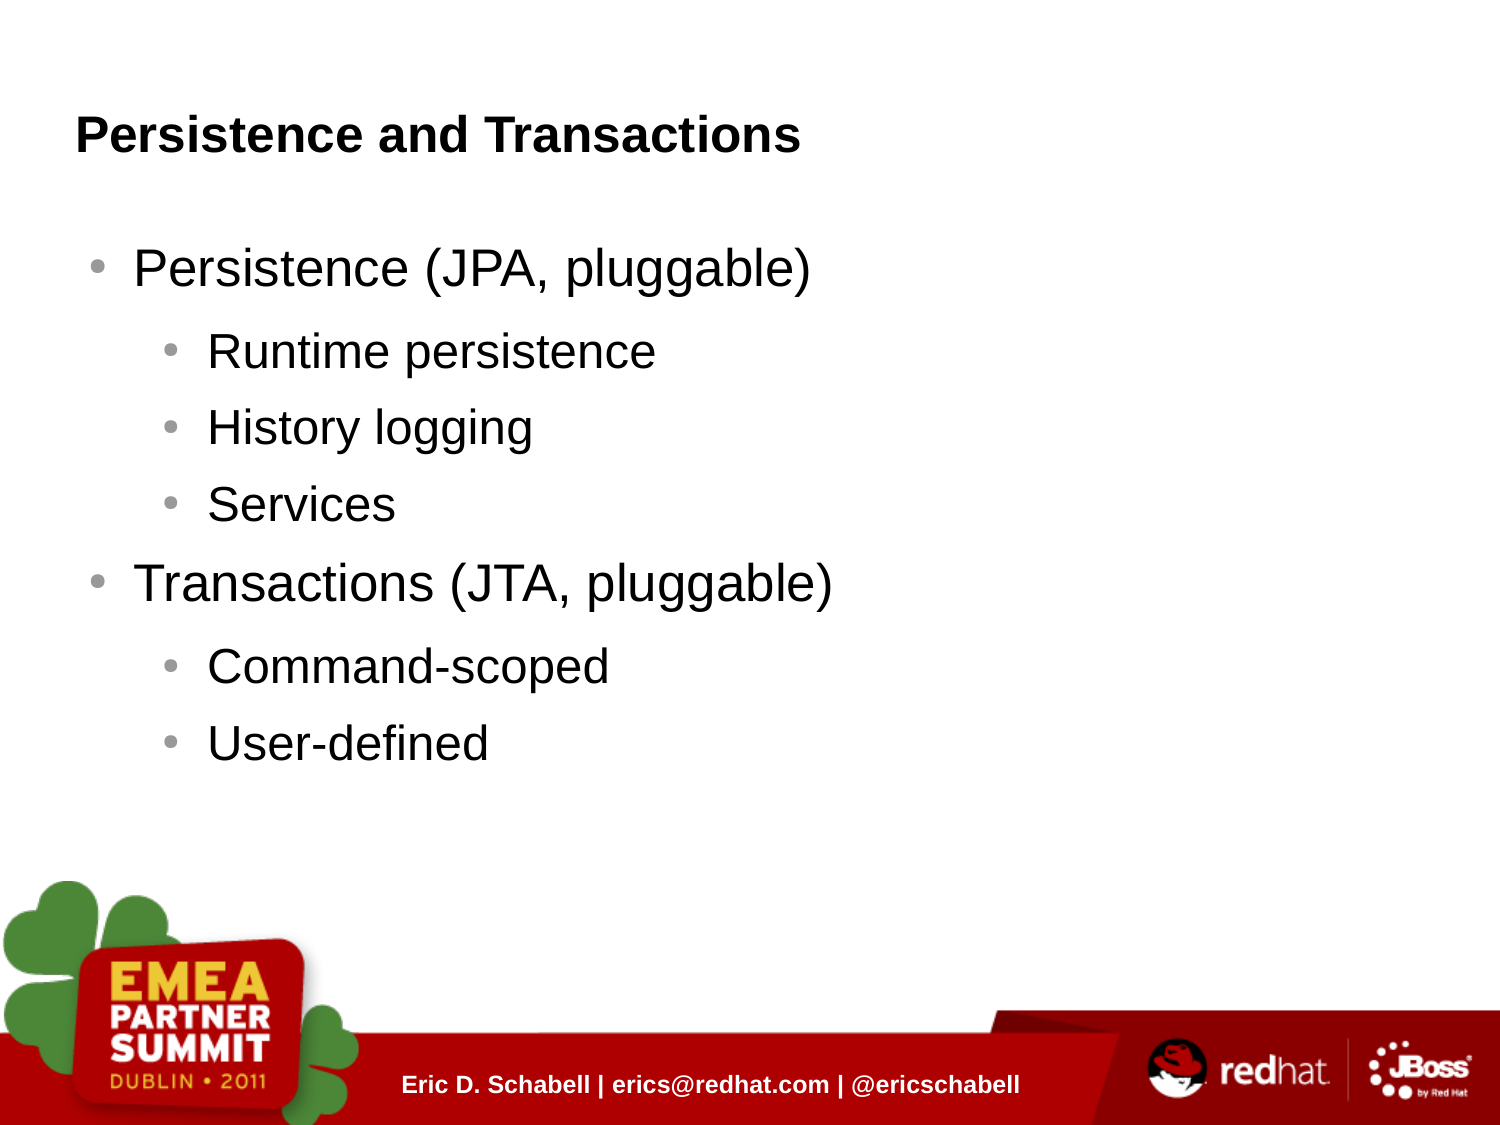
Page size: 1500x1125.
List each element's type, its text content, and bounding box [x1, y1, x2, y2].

title Persistence and Transactions [74, 50, 1425, 221]
list Persistence (JPA, pluggable) Runtime persistence History logging Services Transactions (JTA, pluggable) Command-scoped User-defined [73, 238, 1424, 943]
picture [0, 881, 1500, 1125]
